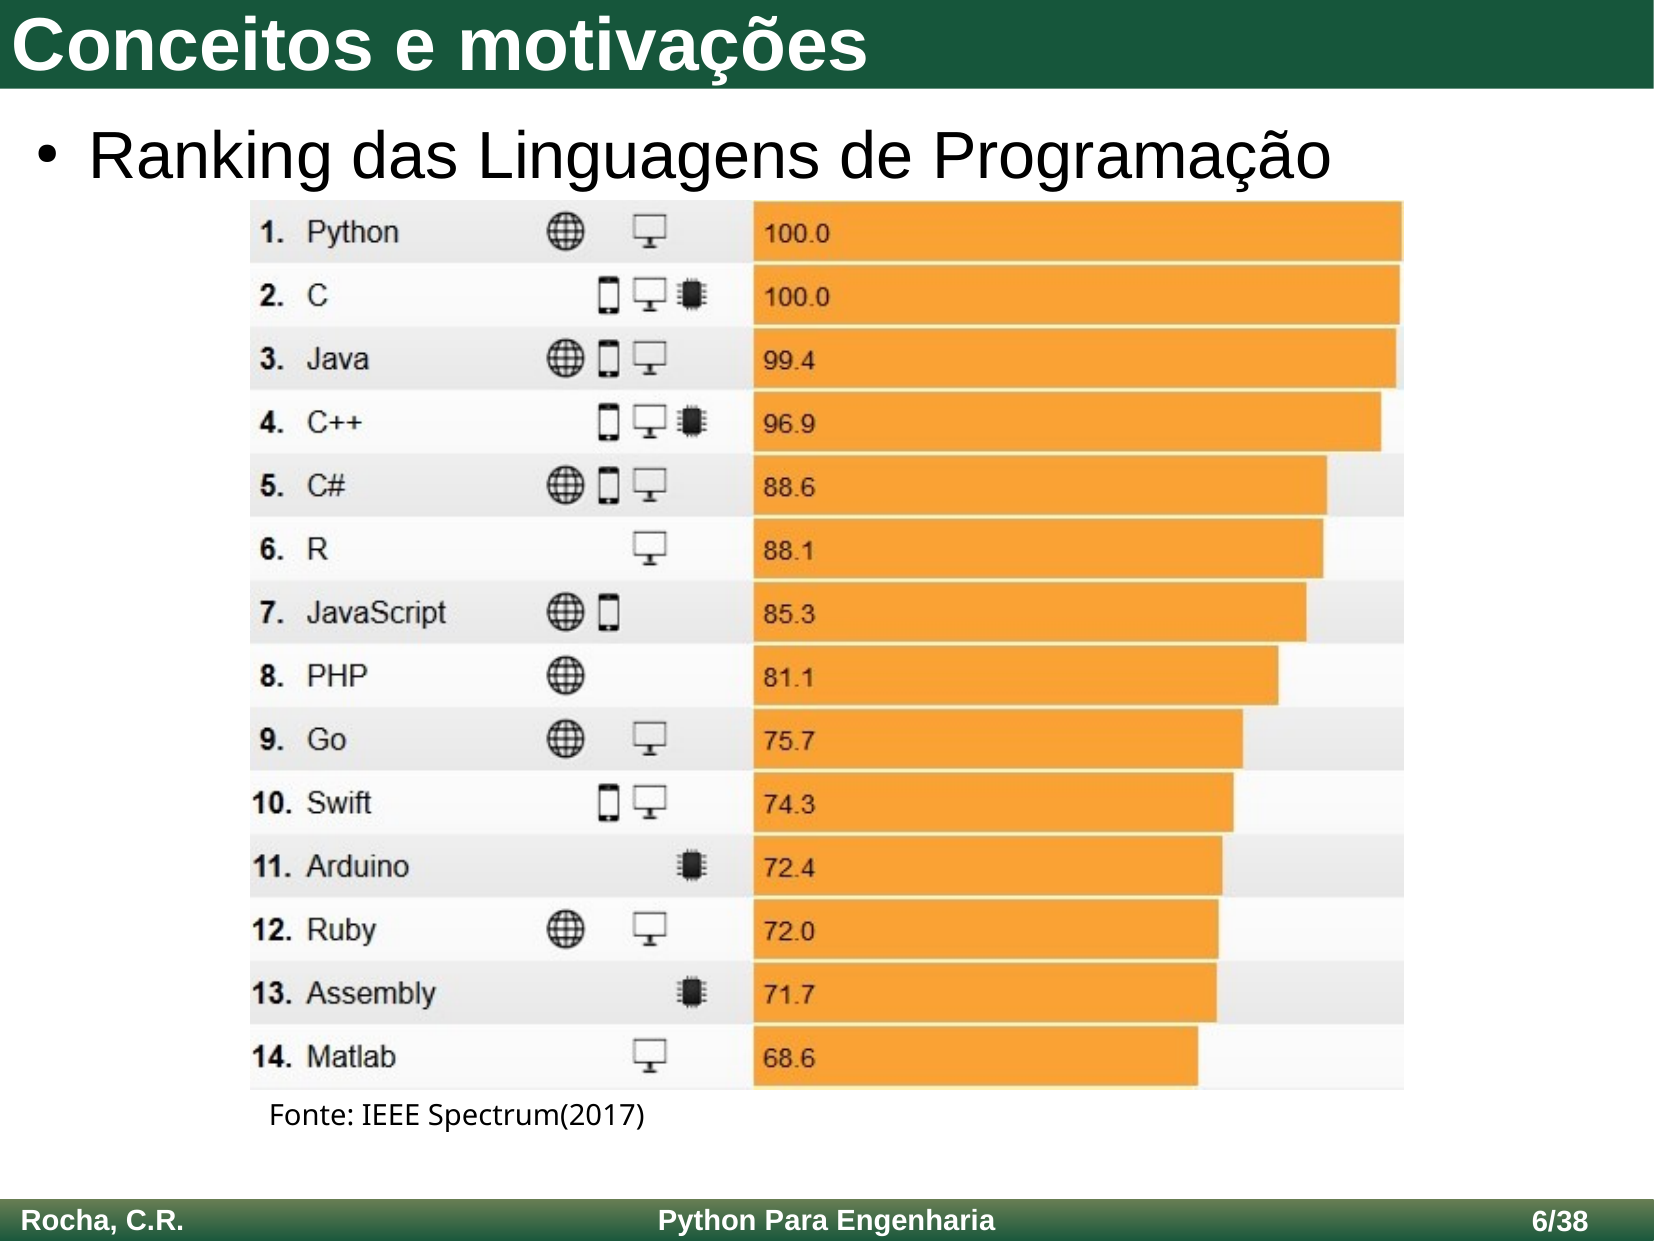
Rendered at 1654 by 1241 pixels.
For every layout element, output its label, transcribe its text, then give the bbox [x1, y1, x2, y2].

picture [250, 200, 1404, 1090]
text_box Fonte: IEEE Spectrum(2017) [253, 1090, 963, 1158]
title Conceitos e motivações [11, 0, 1625, 89]
list Ranking das Linguagens de Programação [17, 118, 1625, 1182]
